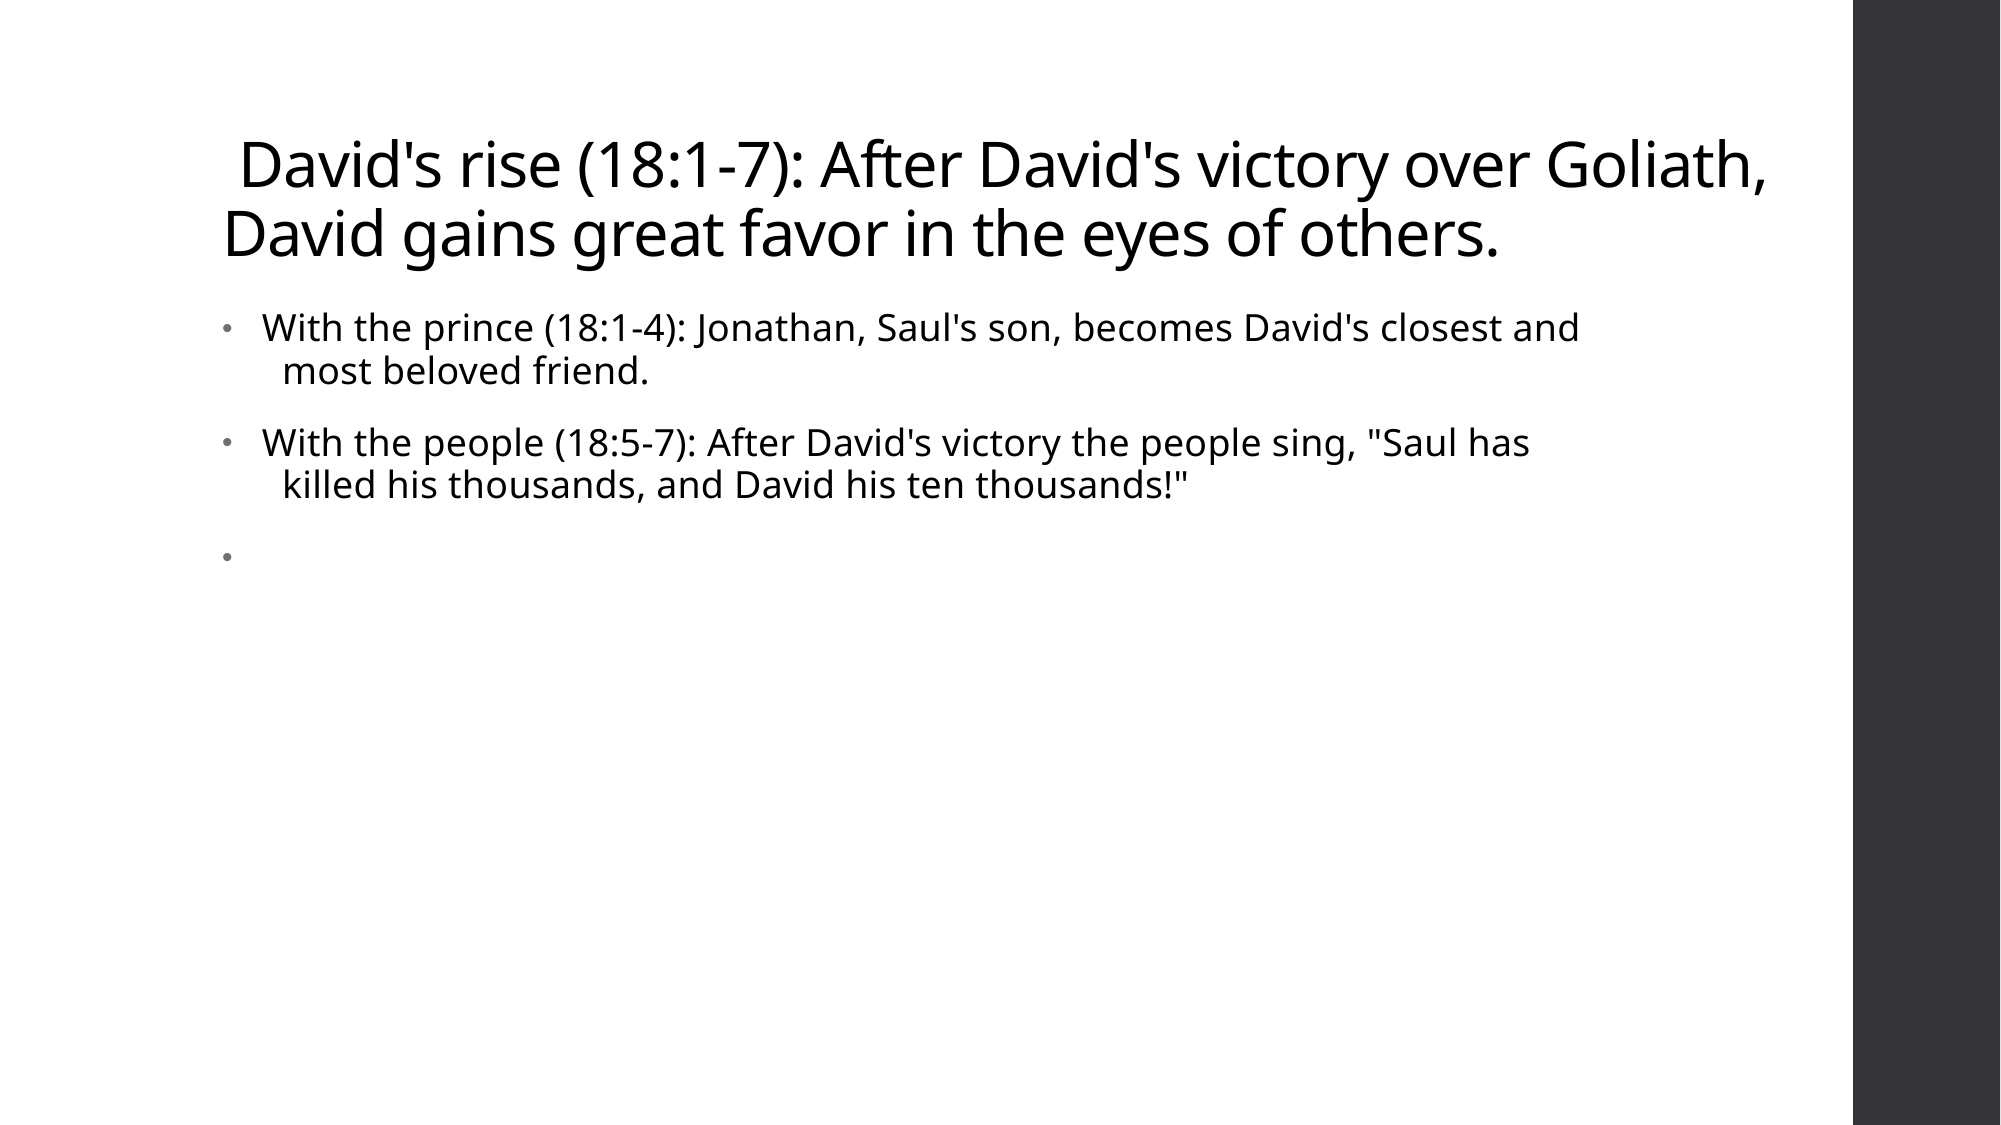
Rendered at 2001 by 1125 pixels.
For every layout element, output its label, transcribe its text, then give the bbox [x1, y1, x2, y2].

title David's rise (18:1-7): After David's victory over Goliath, David gains great favor in the eyes of others. [206, 60, 1797, 278]
list With the prince (18:1-4): Jonathan, Saul's son, becomes David's closest and most beloved friend. With the people (18:5-7): After David's victory the people sing, "Saul has killed his thousands, and David his ten thousands!" [206, 299, 1617, 1014]
